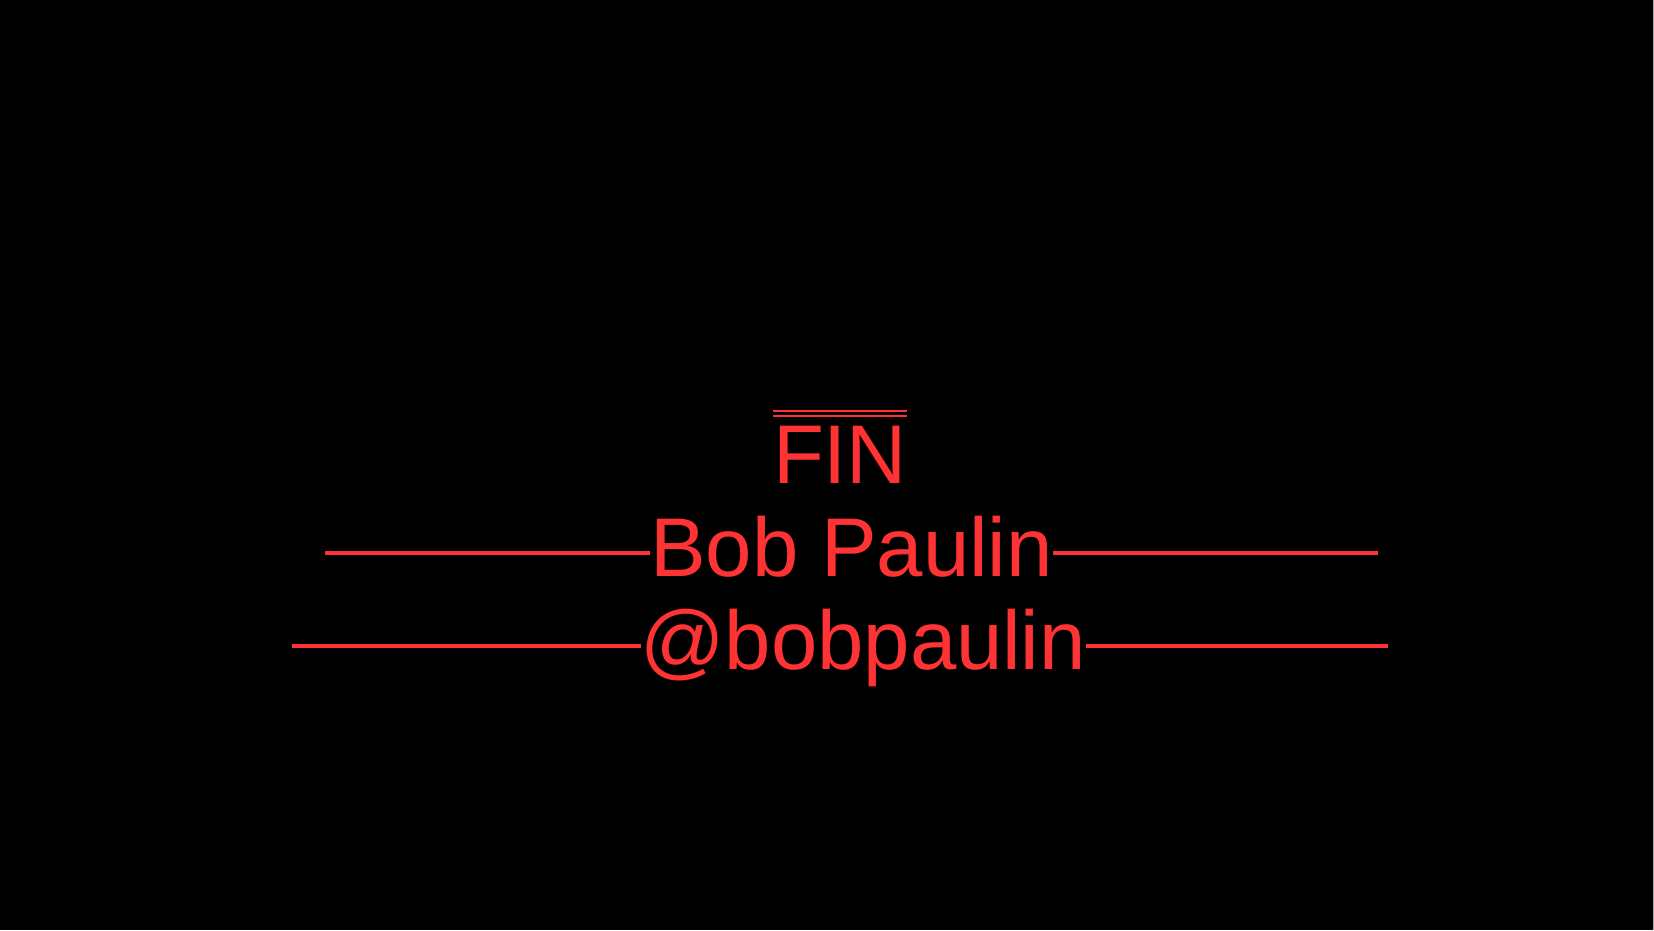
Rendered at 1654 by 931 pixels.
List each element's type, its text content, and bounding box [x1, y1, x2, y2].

text_box FIN Bob Paulin @bobpaulin [165, 401, 1516, 777]
